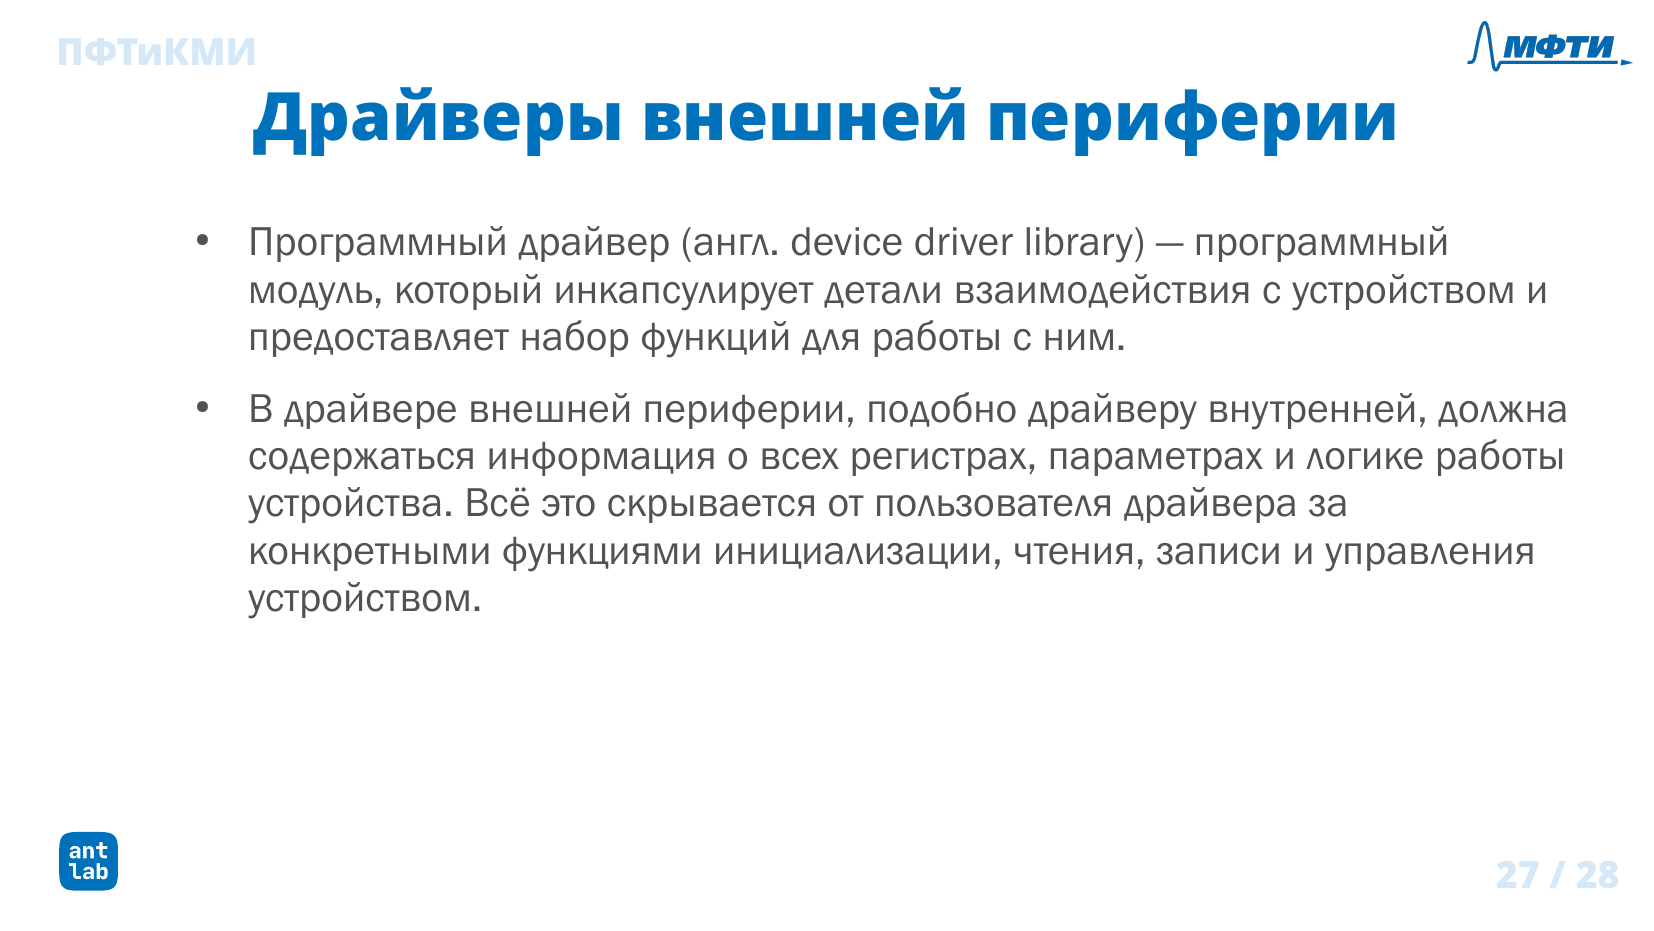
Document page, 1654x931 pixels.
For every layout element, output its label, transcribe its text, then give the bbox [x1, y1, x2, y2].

title Драйверы внешней периферии [82, 20, 1571, 209]
list Программный драйвер (англ. device driver library) — программный модуль, который инкапсулирует детали взаимодействия с устройством и предоставляет набор функций для работы с ним. В драйвере внешней периферии, подобно драйверу внутренней, должна содержаться информация о всех регистрах, параметрах и логике работы устройства. Всё это скрывается от пользователя драйвера за конкретными функциями инициализации, чтения, записи и управления устройством. [177, 217, 1571, 768]
picture [1446, 0, 1654, 93]
